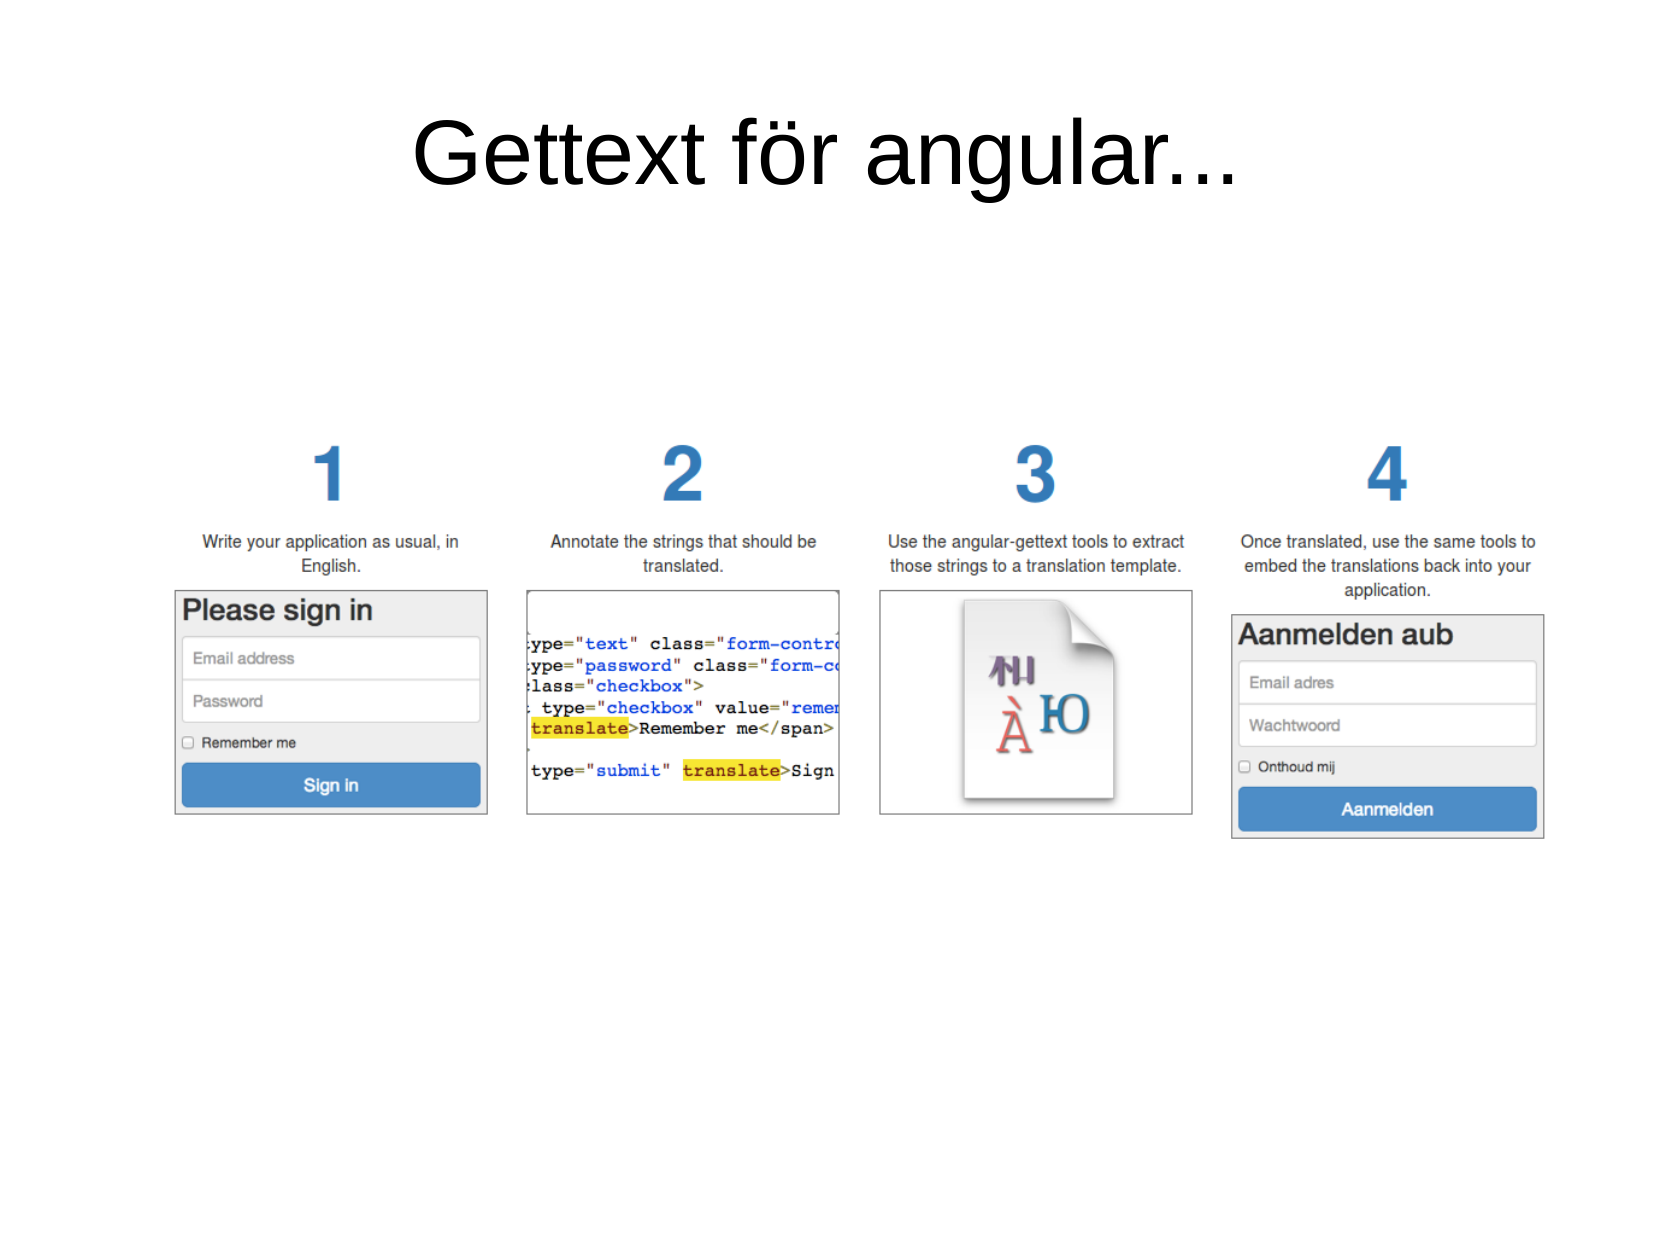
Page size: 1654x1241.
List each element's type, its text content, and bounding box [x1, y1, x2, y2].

title Gettext för angular... [82, 49, 1571, 257]
picture [153, 427, 1571, 851]
